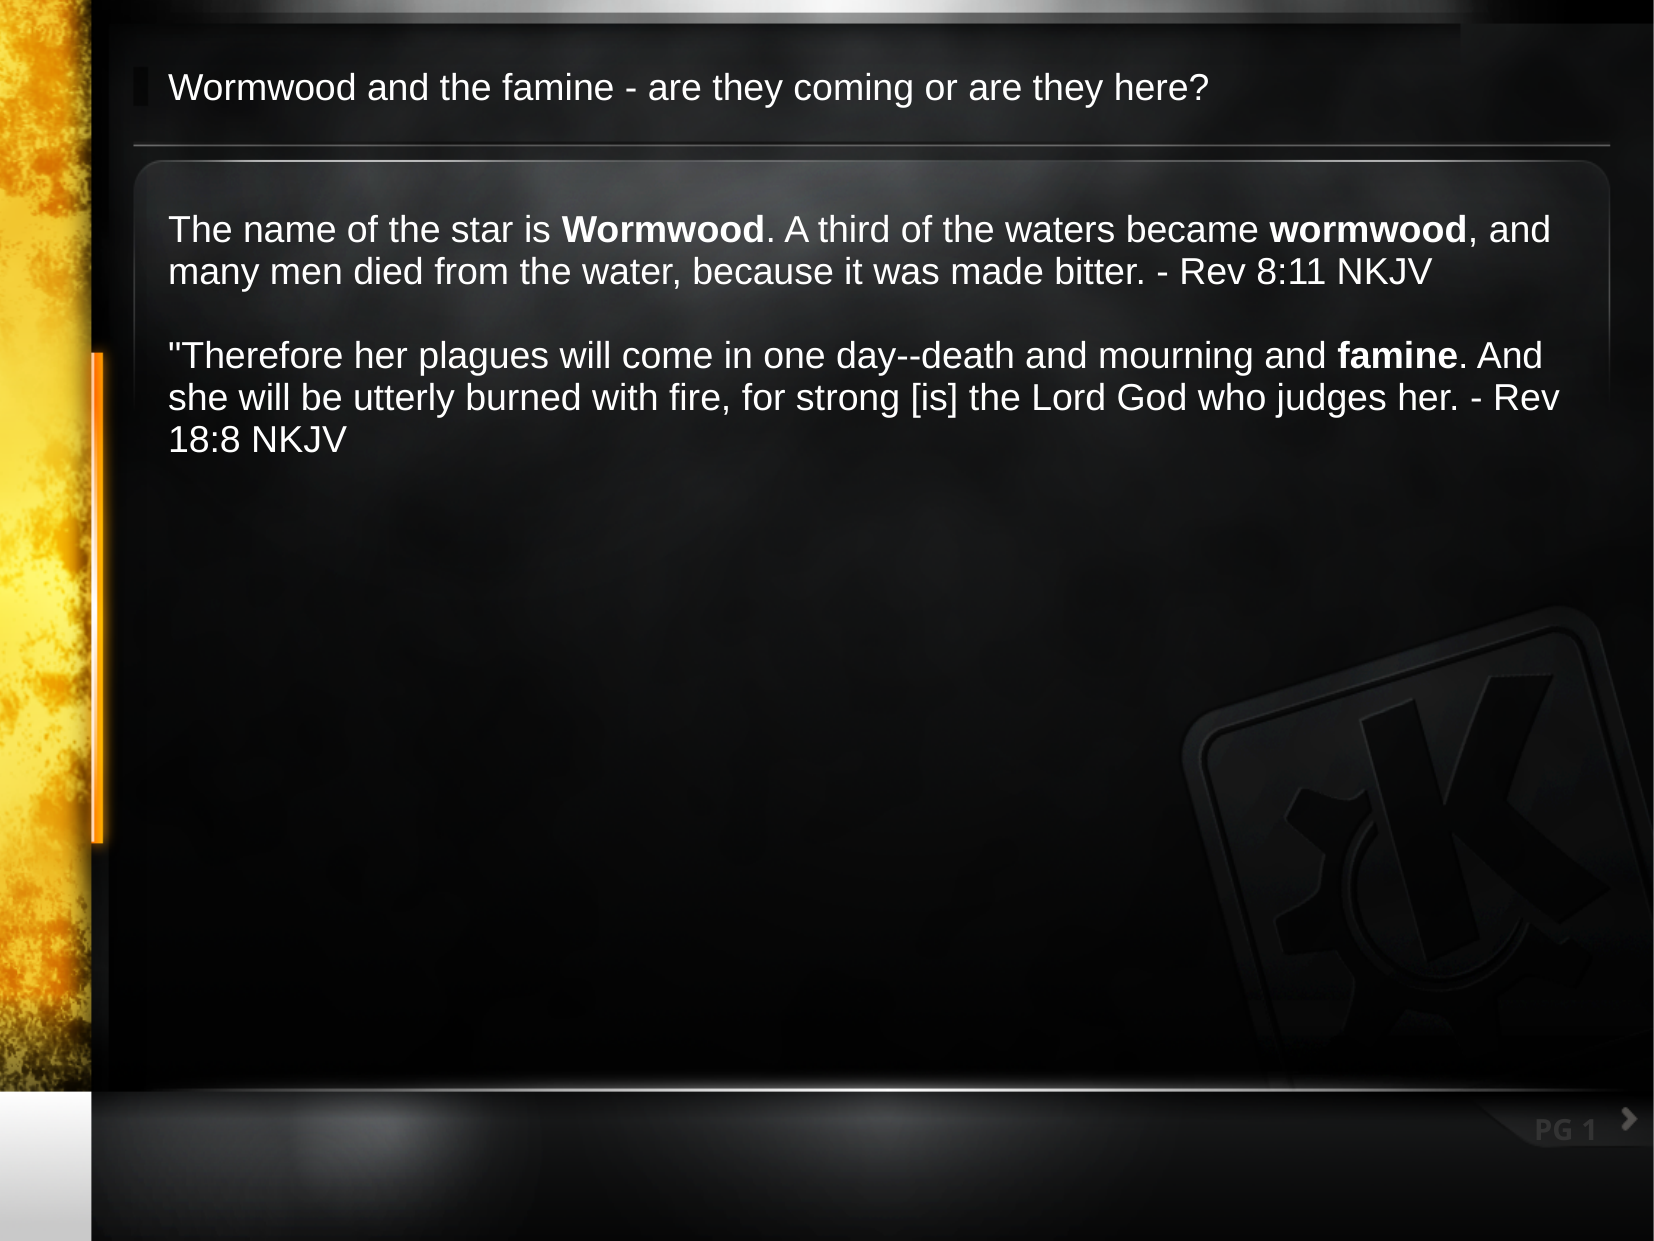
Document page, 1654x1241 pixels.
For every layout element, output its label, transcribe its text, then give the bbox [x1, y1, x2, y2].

list The name of the star is Wormwood. A third of the waters became wormwood, and many men died from the water, because it was made bitter. - Rev 8:11 NKJV "Therefore her plagues will come in one day--death and mourning and famine. And she will be utterly burned with fire, for strong [is] the Lord God who judges her. - Rev 18:8 NKJV [153, 200, 1589, 1040]
picture [0, 0, 1654, 1241]
title Wormwood and the famine - are they coming or are they here? [153, 59, 1589, 119]
